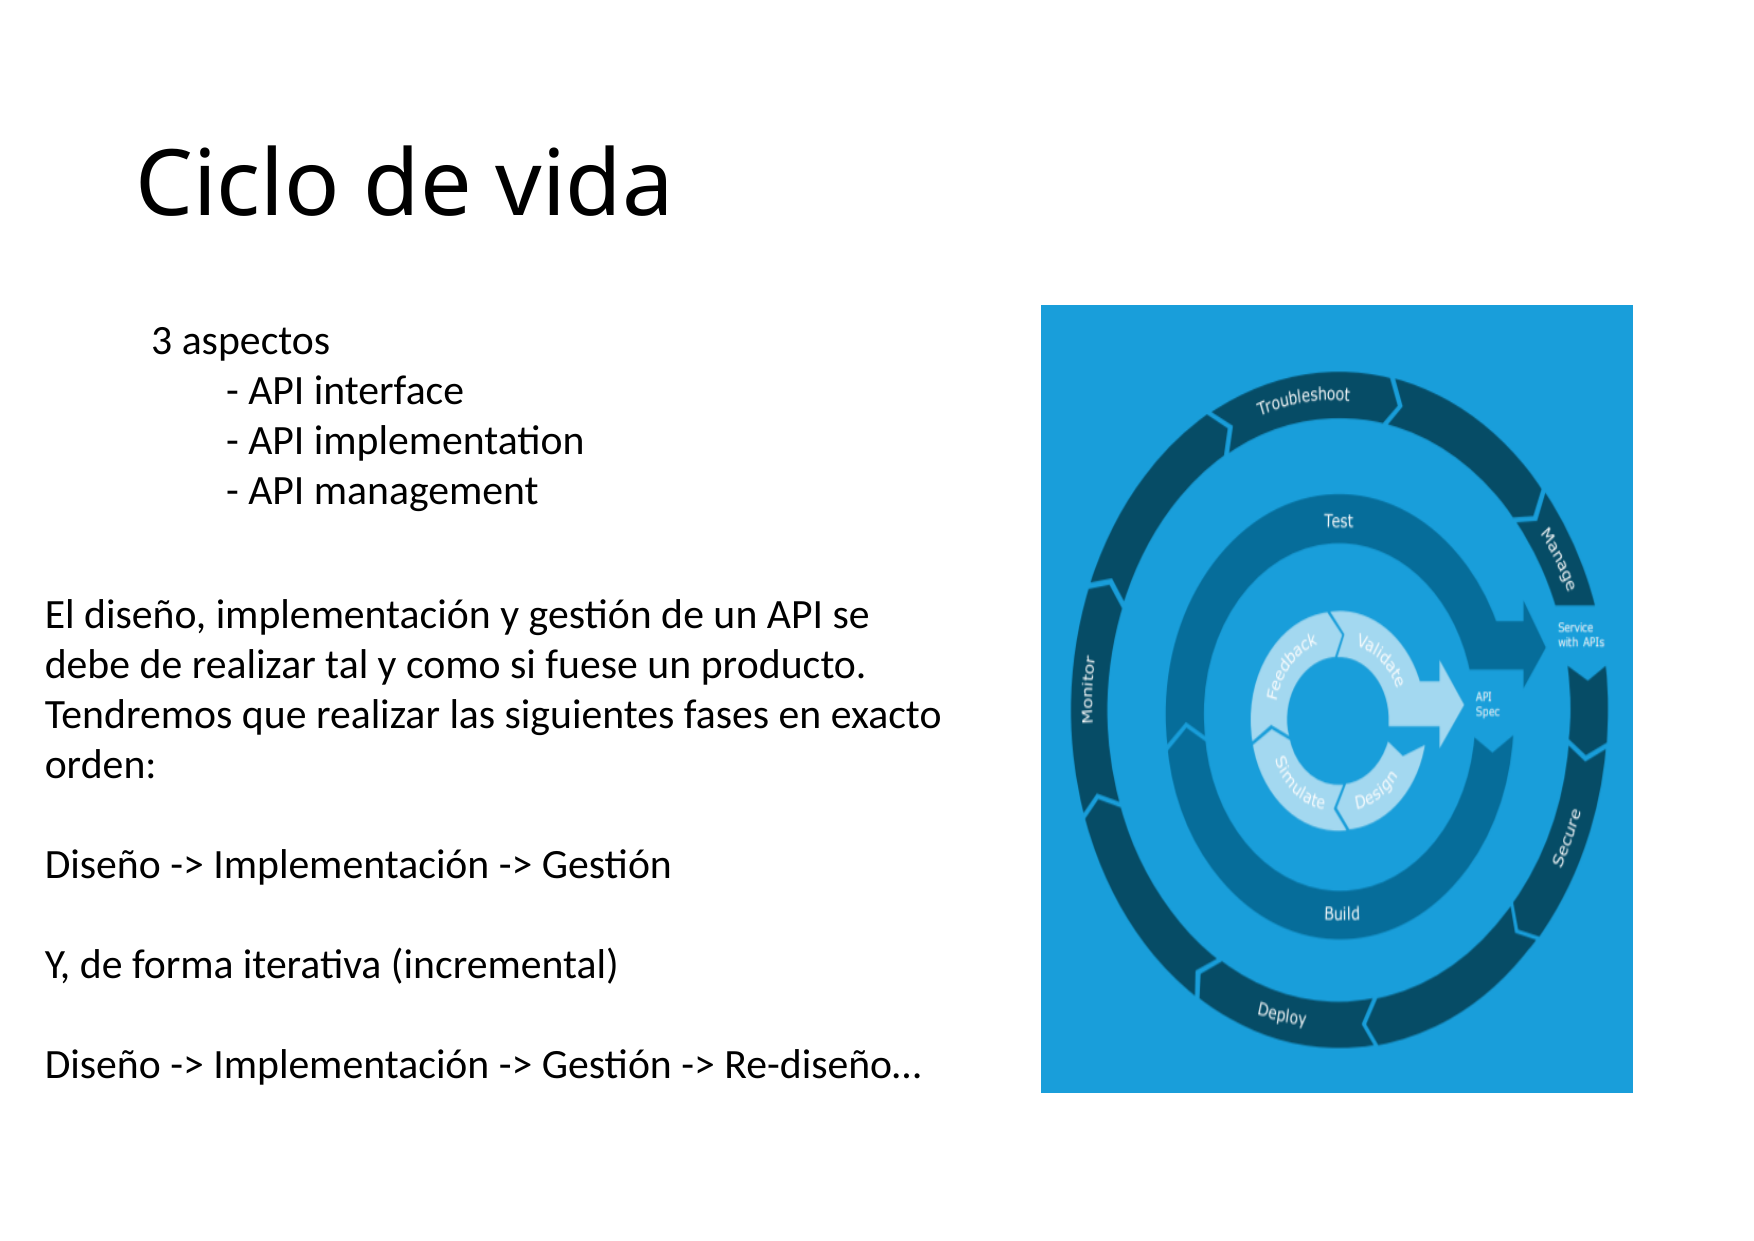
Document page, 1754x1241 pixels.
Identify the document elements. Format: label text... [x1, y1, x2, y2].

picture [1041, 305, 1633, 1093]
text_box 3 aspectos - API interface - API implementation - API management [136, 305, 960, 521]
title Ciclo de vida [120, 65, 1634, 306]
text_box El diseño, implementación y gestión de un API se debe de realizar tal y como si fuese un producto. Tendremos que realizar las siguientes fases en exacto orden: Diseño -> Implementación -> Gestión Y, de forma iterativa (incremental) Diseño -> Implementación -> Gestión -> Re-diseño… [30, 579, 960, 1095]
